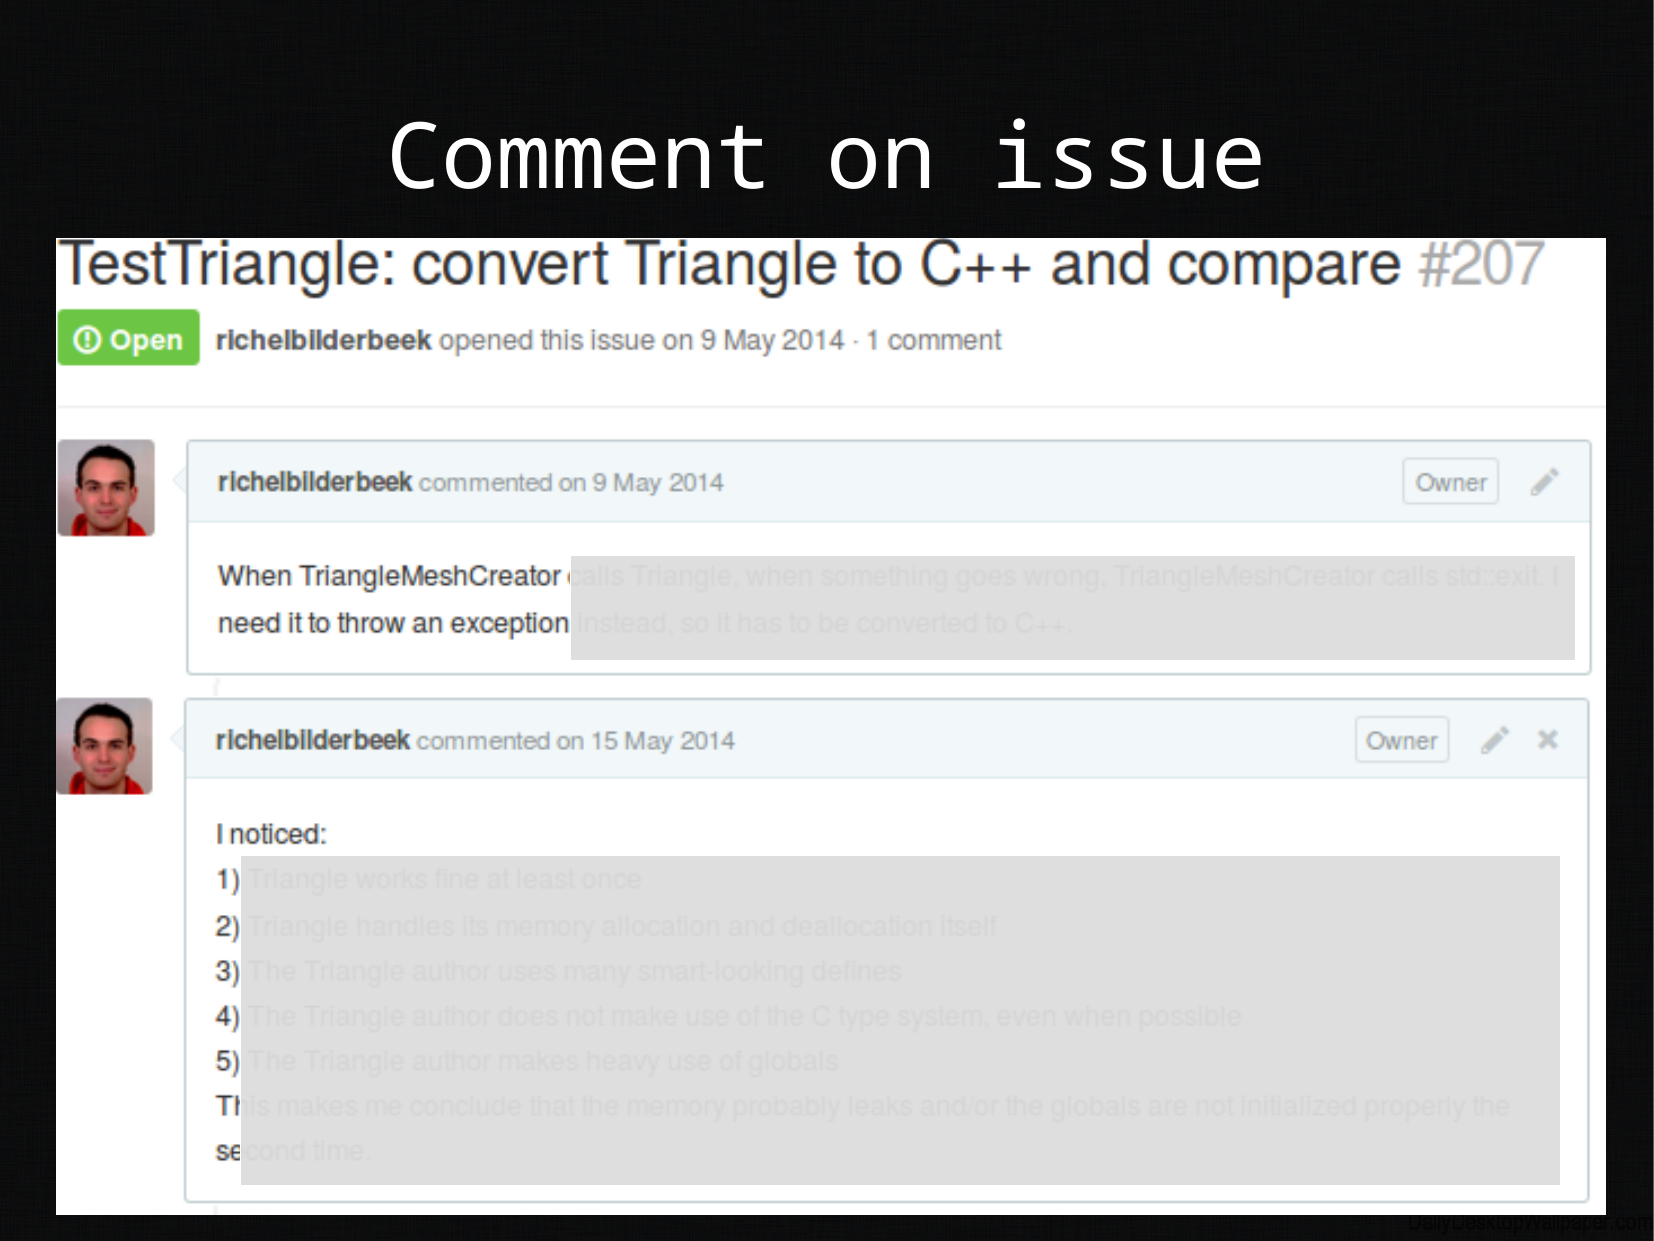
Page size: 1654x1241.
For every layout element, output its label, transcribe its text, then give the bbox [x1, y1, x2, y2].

text_box [570, 555, 1576, 661]
title Comment on issue [82, 49, 1571, 238]
text_box [240, 855, 1561, 1186]
picture [0, 0, 1654, 1241]
